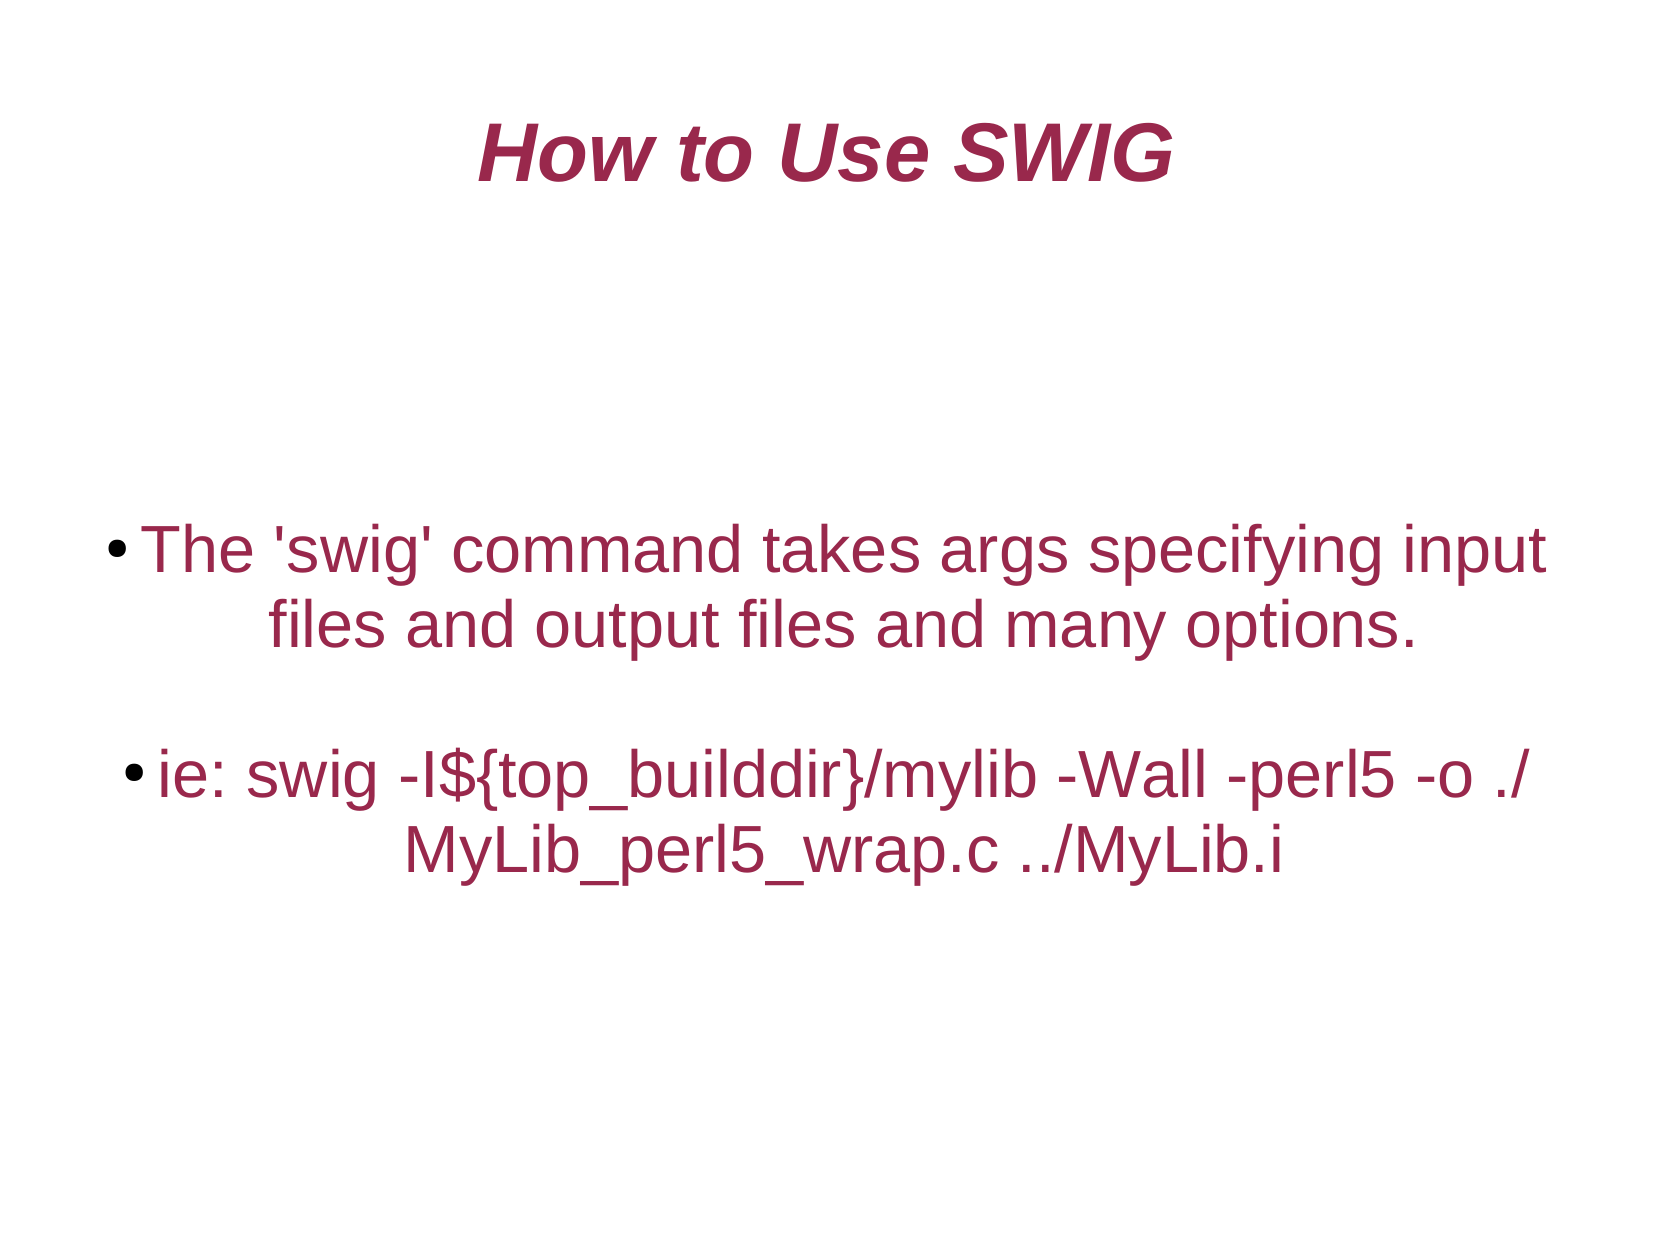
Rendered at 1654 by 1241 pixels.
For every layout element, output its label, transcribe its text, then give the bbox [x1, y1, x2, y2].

title How to Use SWIG [82, 49, 1571, 257]
subtitle The 'swig' command takes args specifying input files and output files and many options. ie: swig -I${top_builddir}/mylib -Wall -perl5 -o ./MyLib_perl5_wrap.c ../MyLib.i [82, 290, 1571, 1109]
